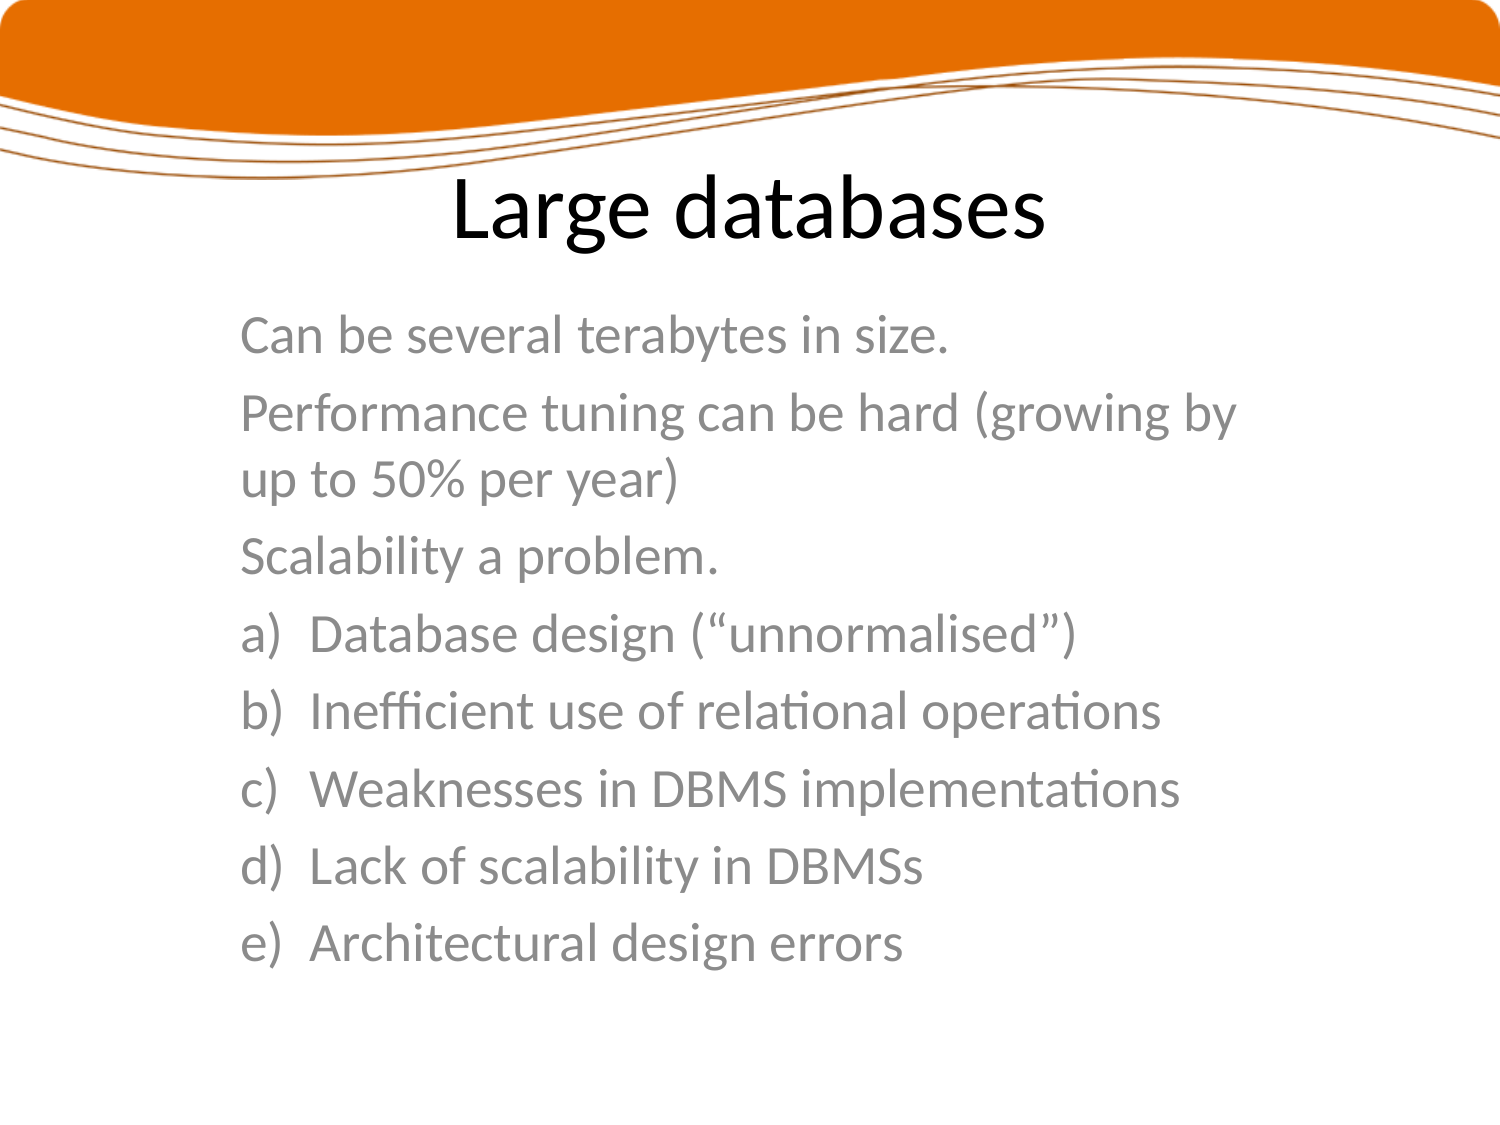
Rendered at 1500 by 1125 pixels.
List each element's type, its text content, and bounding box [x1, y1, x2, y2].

picture [0, 0, 1500, 180]
title Large databases [75, 125, 1425, 279]
subtitle Can be several terabytes in size. Performance tuning can be hard (growing by up to 50% per year) Scalability a problem. Database design (“unnormalised”) Inefficient use of relational operations Weaknesses in DBMS implementations Lack of scalability in DBMSs Architectural design errors [225, 290, 1275, 988]
